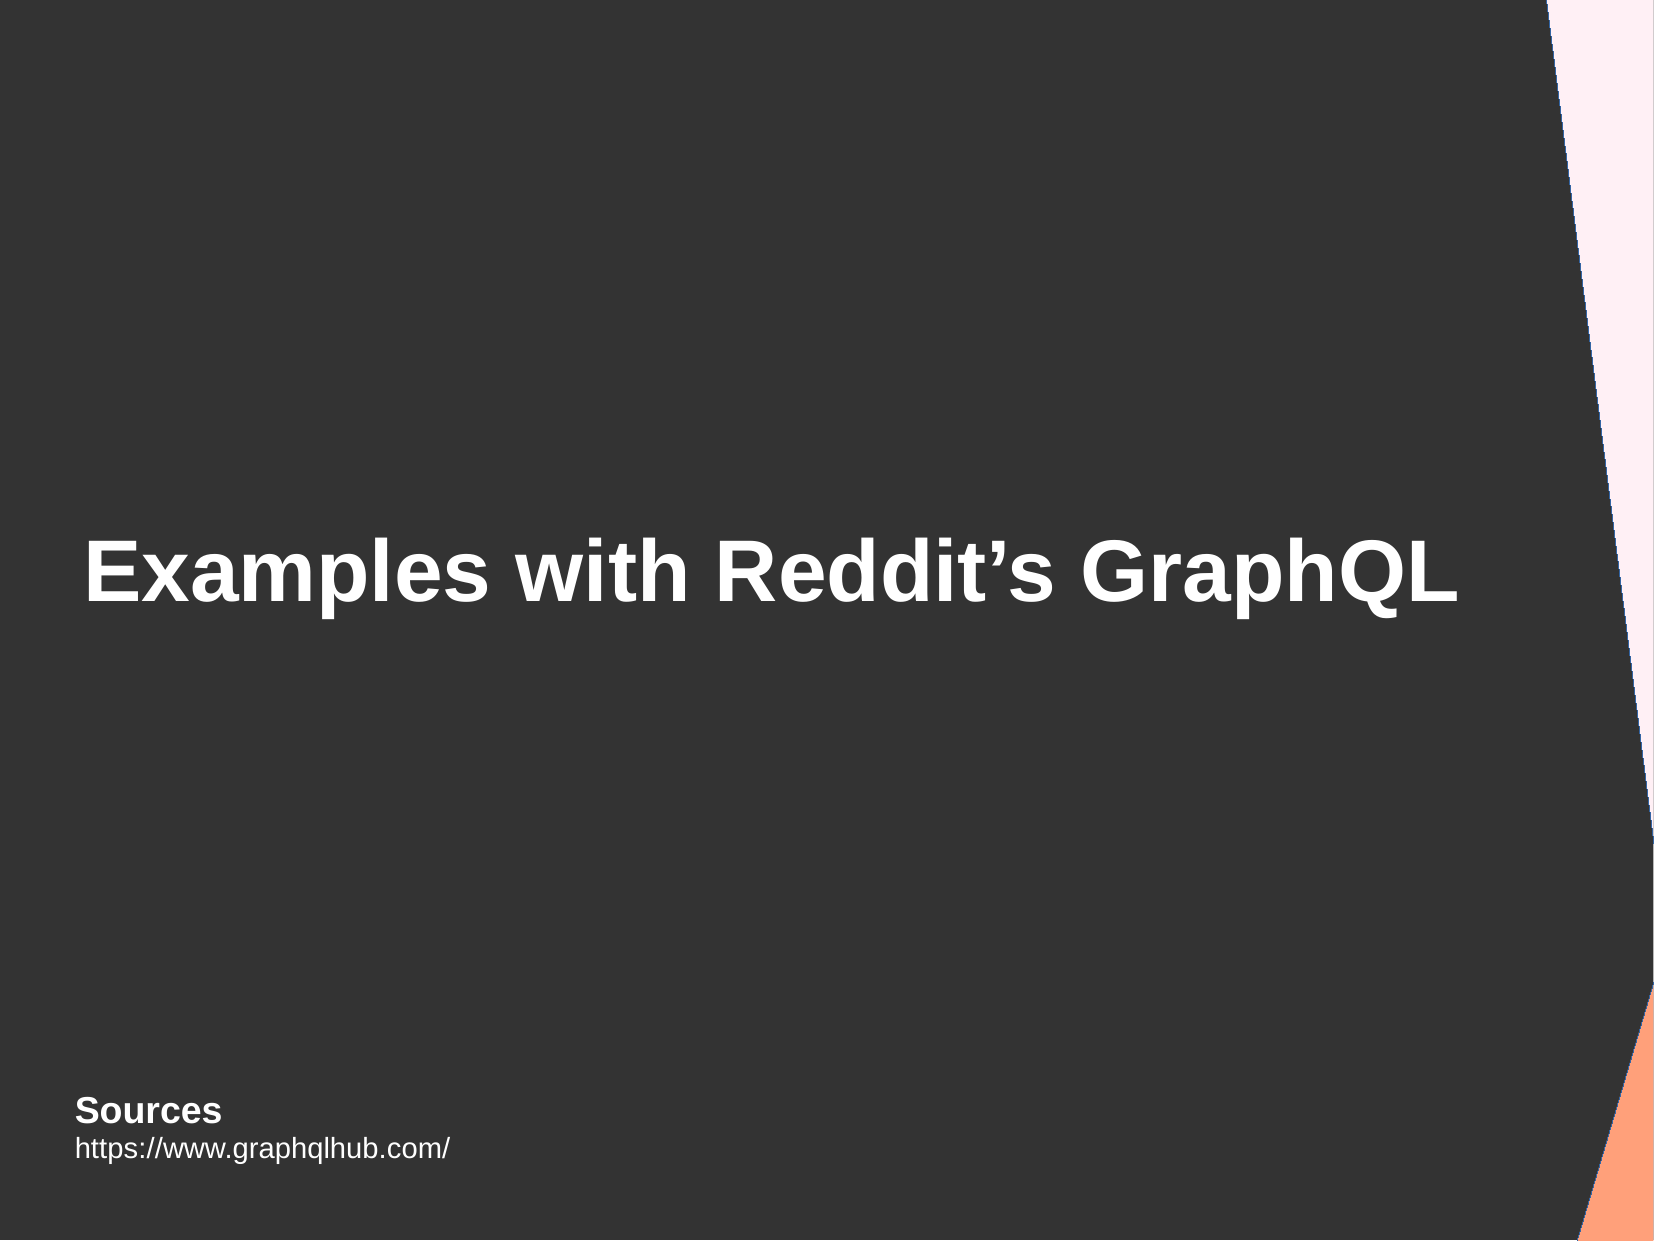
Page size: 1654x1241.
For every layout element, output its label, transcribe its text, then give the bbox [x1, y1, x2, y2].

text_box Sources https://www.graphqlhub.com/ [60, 1082, 1546, 1205]
title Examples with Reddit’s GraphQL [83, 522, 1571, 718]
text_box [1546, 0, 1654, 844]
text_box [1577, 981, 1654, 1241]
